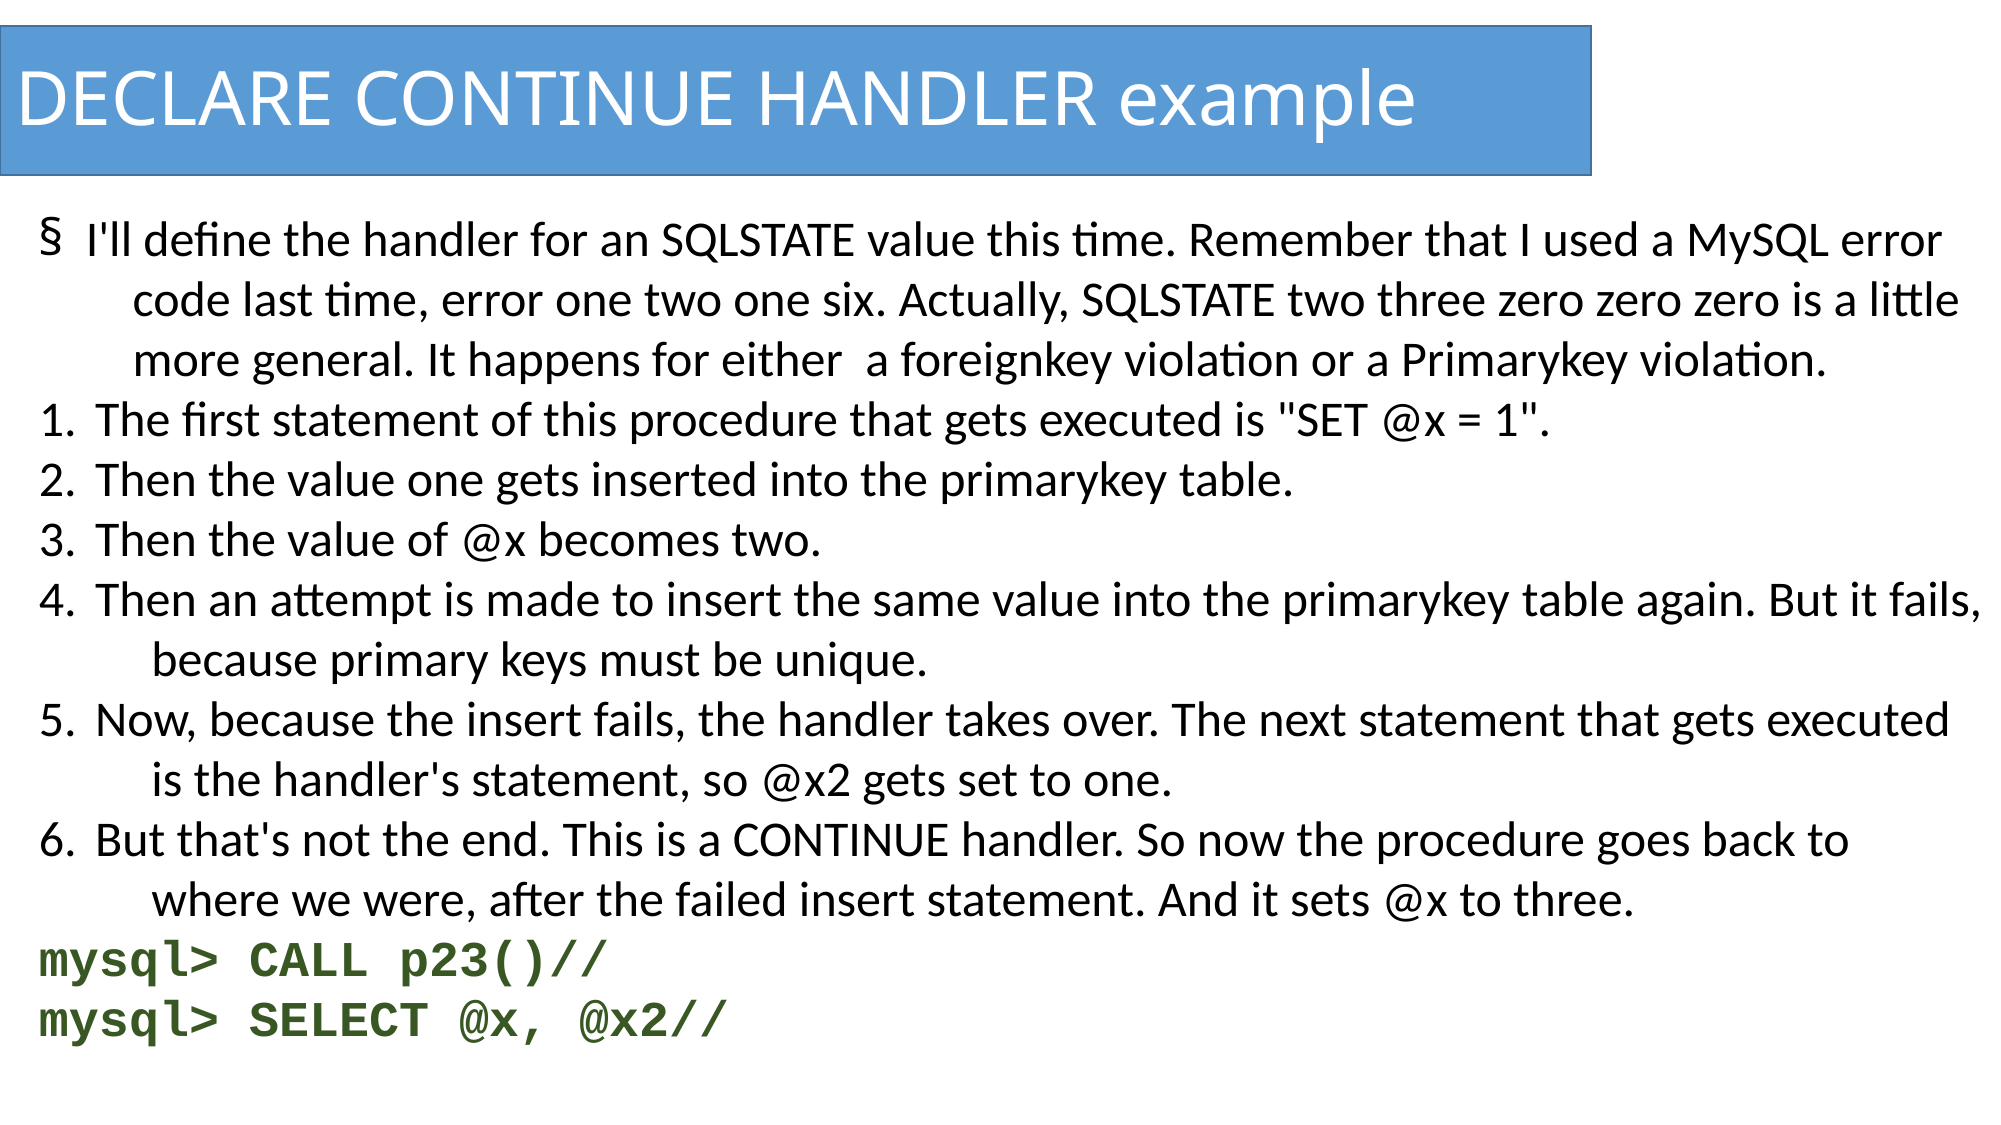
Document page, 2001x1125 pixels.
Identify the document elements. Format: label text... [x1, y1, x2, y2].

title DECLARE CONTINUE HANDLER example [0, 26, 1592, 176]
text_box I'll define the handler for an SQLSTATE value this time. Remember that I used a MySQL error code last time, error one two one six. Actually, SQLSTATE two three zero zero zero is a little more general. It happens for either a foreignkey violation or a Primarykey violation. The first statement of this procedure that gets executed is "SET @x = 1". Then the value one gets inserted into the primarykey table. Then the value of @x becomes two. Then an attempt is made to insert the same value into the primarykey table again. But it fails, because primary keys must be unique. Now, because the insert fails, the handler takes over. The next statement that gets executed is the handler's statement, so @x2 gets set to one. But that's not the end. This is a CONTINUE handler. So now the procedure goes back to where we were, after the failed insert statement. And it sets @x to three. mysql> CALL p23()// mysql> SELECT @x, @x2// [24, 199, 2000, 1054]
